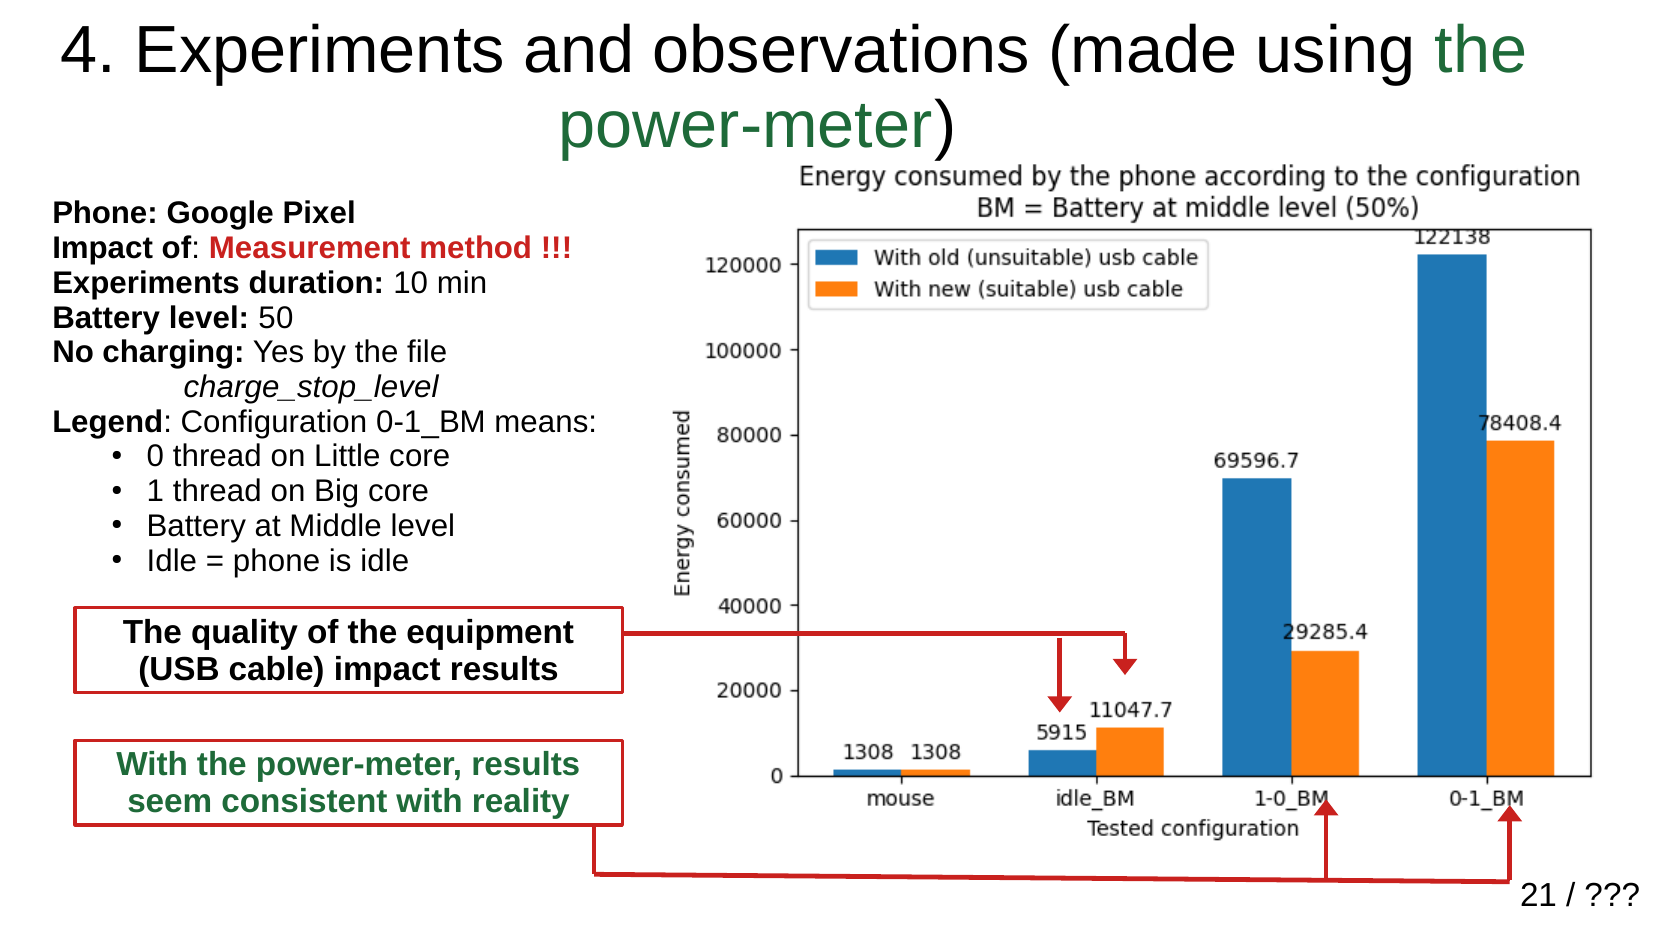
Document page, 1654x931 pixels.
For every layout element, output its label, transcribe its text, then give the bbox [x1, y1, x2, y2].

text_box 21 / ??? [1505, 868, 1654, 931]
title 4. Experiments and observations (made using the power-meter) [60, 11, 1654, 162]
text_box Phone: Google Pixel Impact of: Measurement method !!! Experiments duration: 10 min Battery level: 50 No charging: Yes by the file charge_stop_level Legend: Configuration 0-1_BM means: 0 thread on Little core 1 thread on Big core Battery at Middle level Idle = phone is idle [37, 188, 863, 611]
text_box With the power-meter, results seem consistent with reality [75, 740, 623, 825]
text_box The quality of the equipment (USB cable) impact results [75, 607, 623, 693]
picture [652, 162, 1613, 863]
